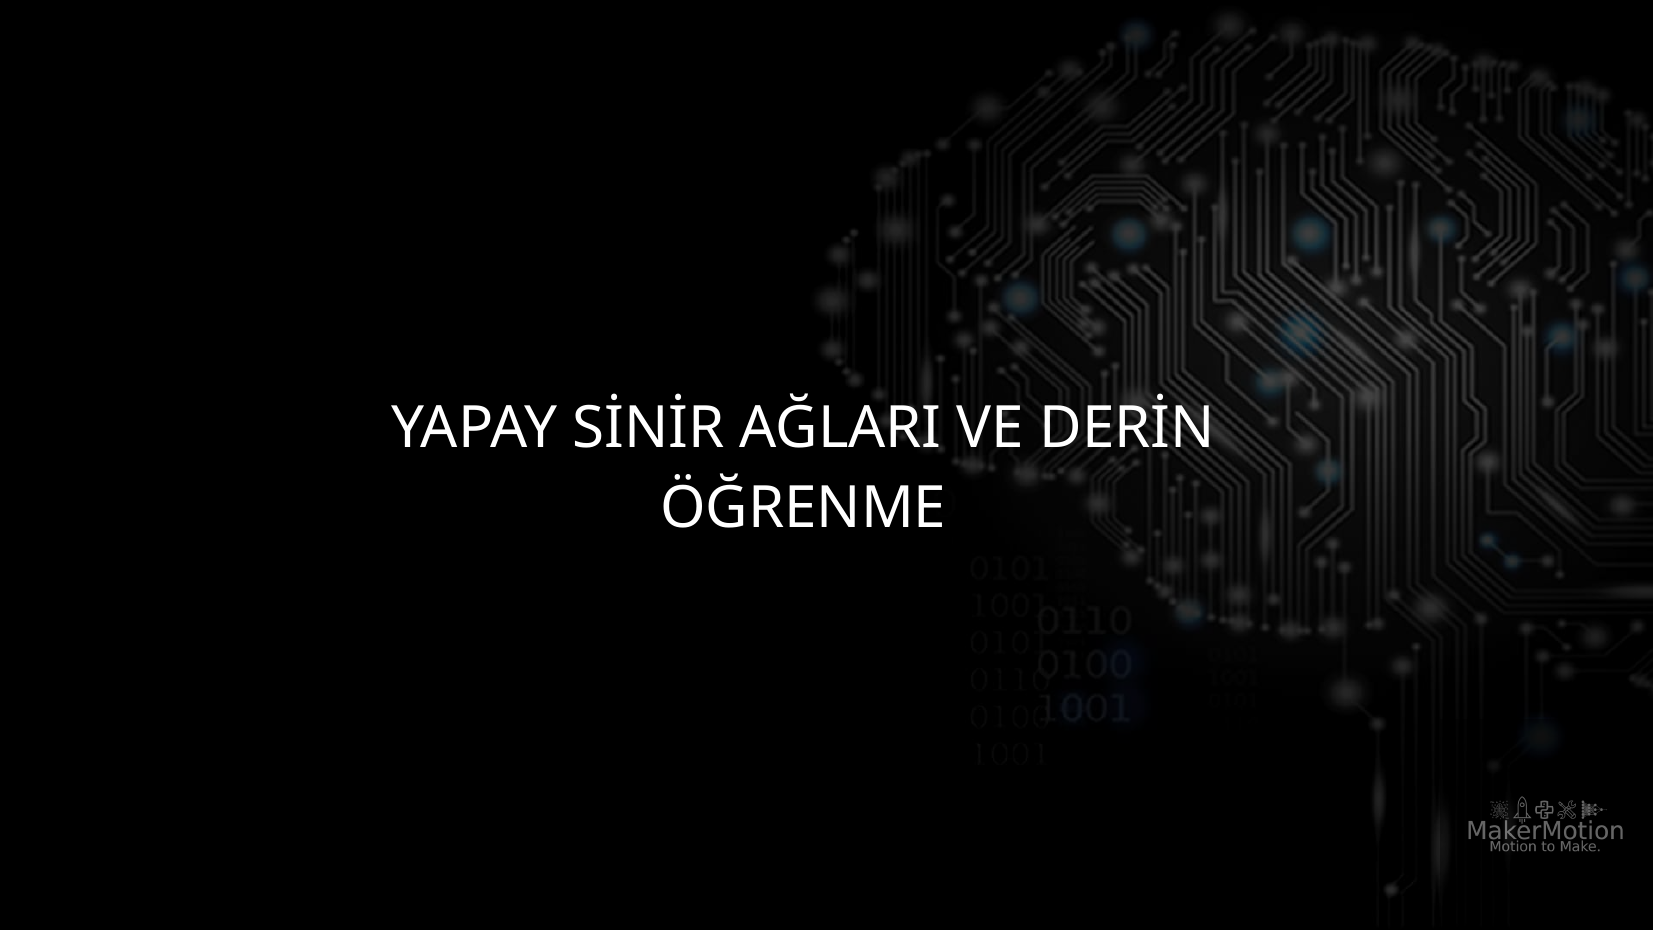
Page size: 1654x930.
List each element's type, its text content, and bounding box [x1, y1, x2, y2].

text_box YAPAY SİNİR AĞLARI VE DERİN ÖĞRENME [376, 424, 1277, 506]
picture [0, 0, 1653, 930]
